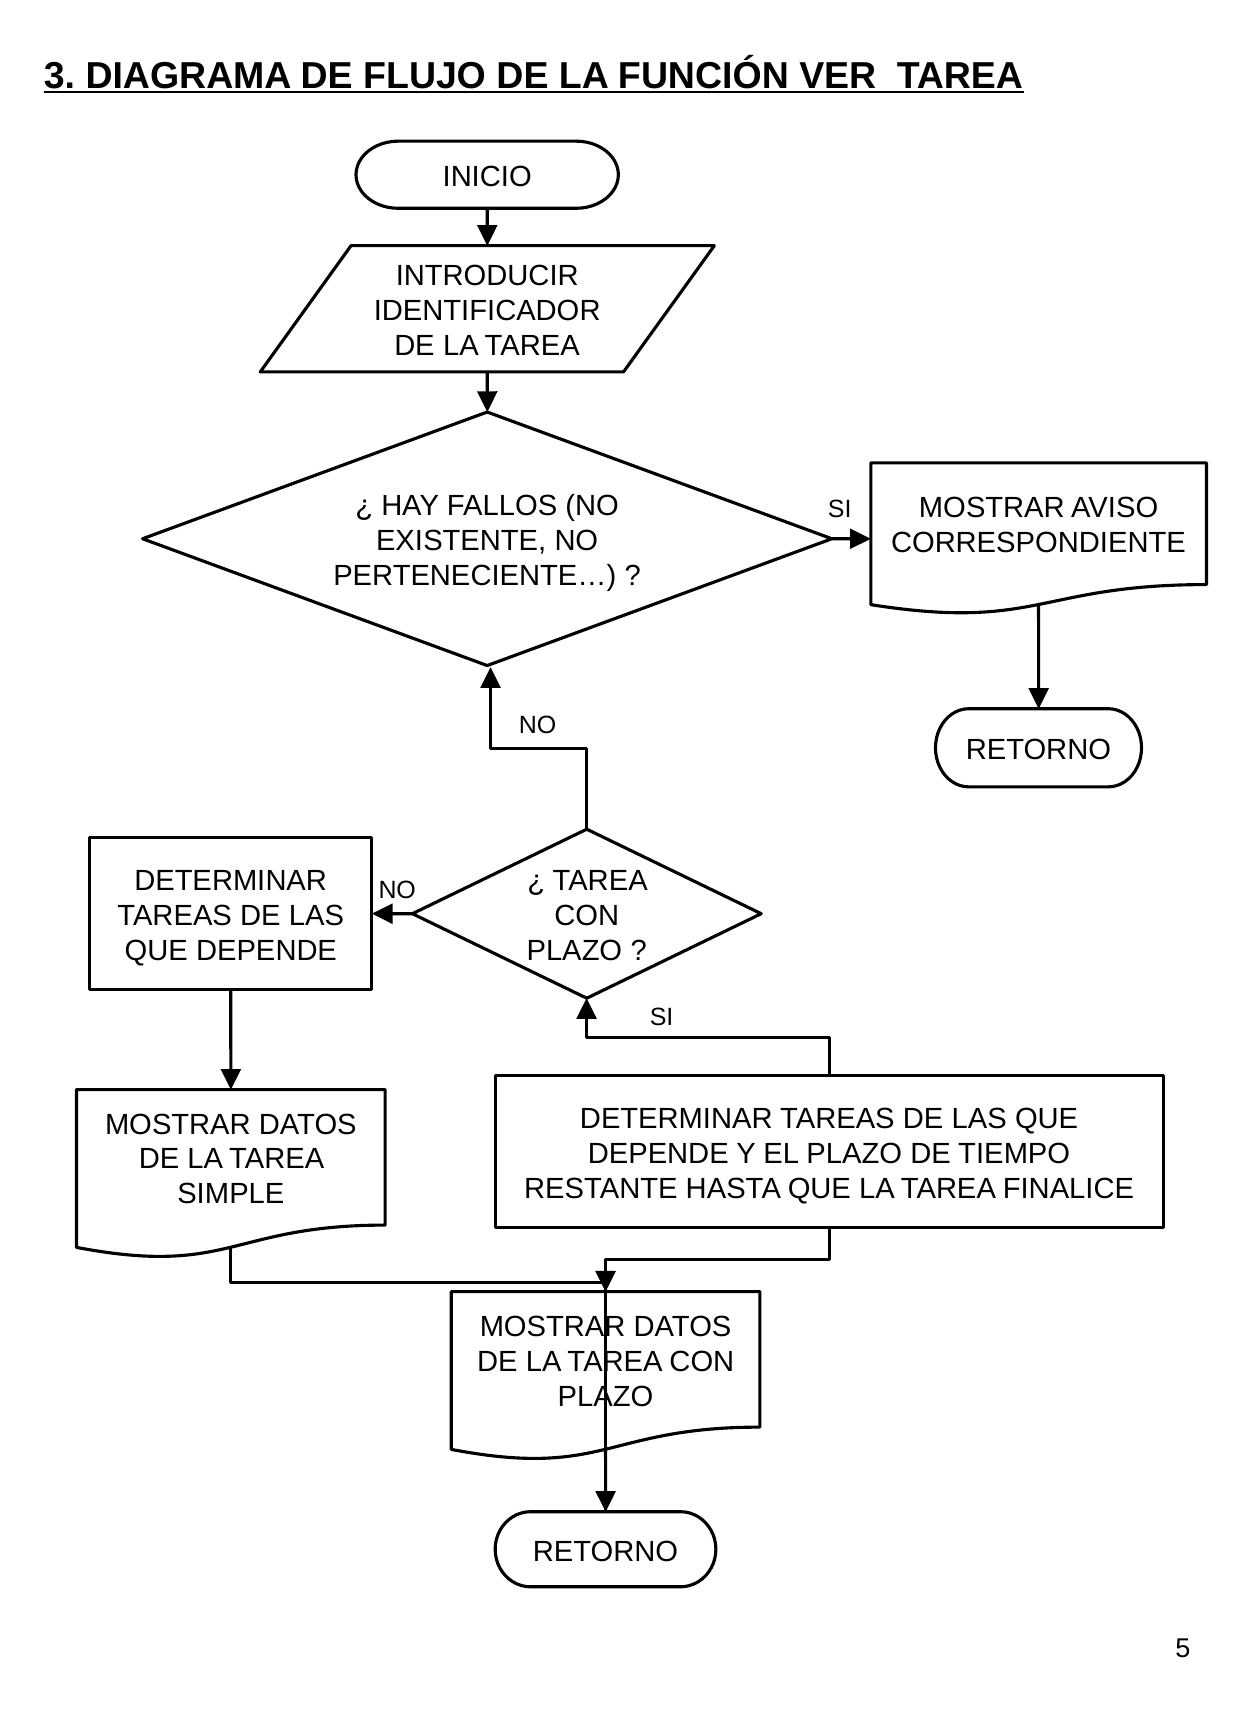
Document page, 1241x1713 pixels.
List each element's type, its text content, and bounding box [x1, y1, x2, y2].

text_box SI [634, 985, 801, 1092]
text_box NO [363, 858, 530, 1054]
text_box DETERMINAR TAREAS DE LAS QUE DEPENDE [89, 837, 372, 990]
text_box RETORNO [935, 708, 1142, 787]
text_box MOSTRAR DATOS DE LA TAREA CON PLAZO [607, 1291, 760, 1449]
text_box INICIO [355, 141, 619, 209]
text_box MOSTRAR DATOS DE LA TAREA SIMPLE [76, 1089, 386, 1257]
text_box RETORNO [495, 1511, 716, 1587]
text_box INTRODUCIR IDENTIFICADOR DE LA TAREA [260, 245, 715, 372]
text_box 3. DIAGRAMA DE FLUJO DE LA FUNCIÓN VER_TAREA [28, 36, 1126, 104]
text_box ¿ TAREA CON PLAZO ? [530, 869, 762, 999]
text_box SI [812, 477, 979, 585]
text_box MOSTRAR AVISO CORRESPONDIENTE [870, 462, 1207, 613]
slide_number 5 [1160, 1581, 1235, 1713]
text_box NO [504, 693, 670, 889]
text_box ¿ HAY FALLOS (NO EXISTENTE, NO PERTENECIENTE…) ? [142, 412, 812, 666]
text_box MOSTRAR DATOS DE LA TAREA CON PLAZO [451, 1291, 604, 1459]
text_box DETERMINAR TAREAS DE LAS QUE DEPENDE Y EL PLAZO DE TIEMPO RESTANTE HASTA QUE LA TAREA FINALICE [495, 1075, 1164, 1228]
